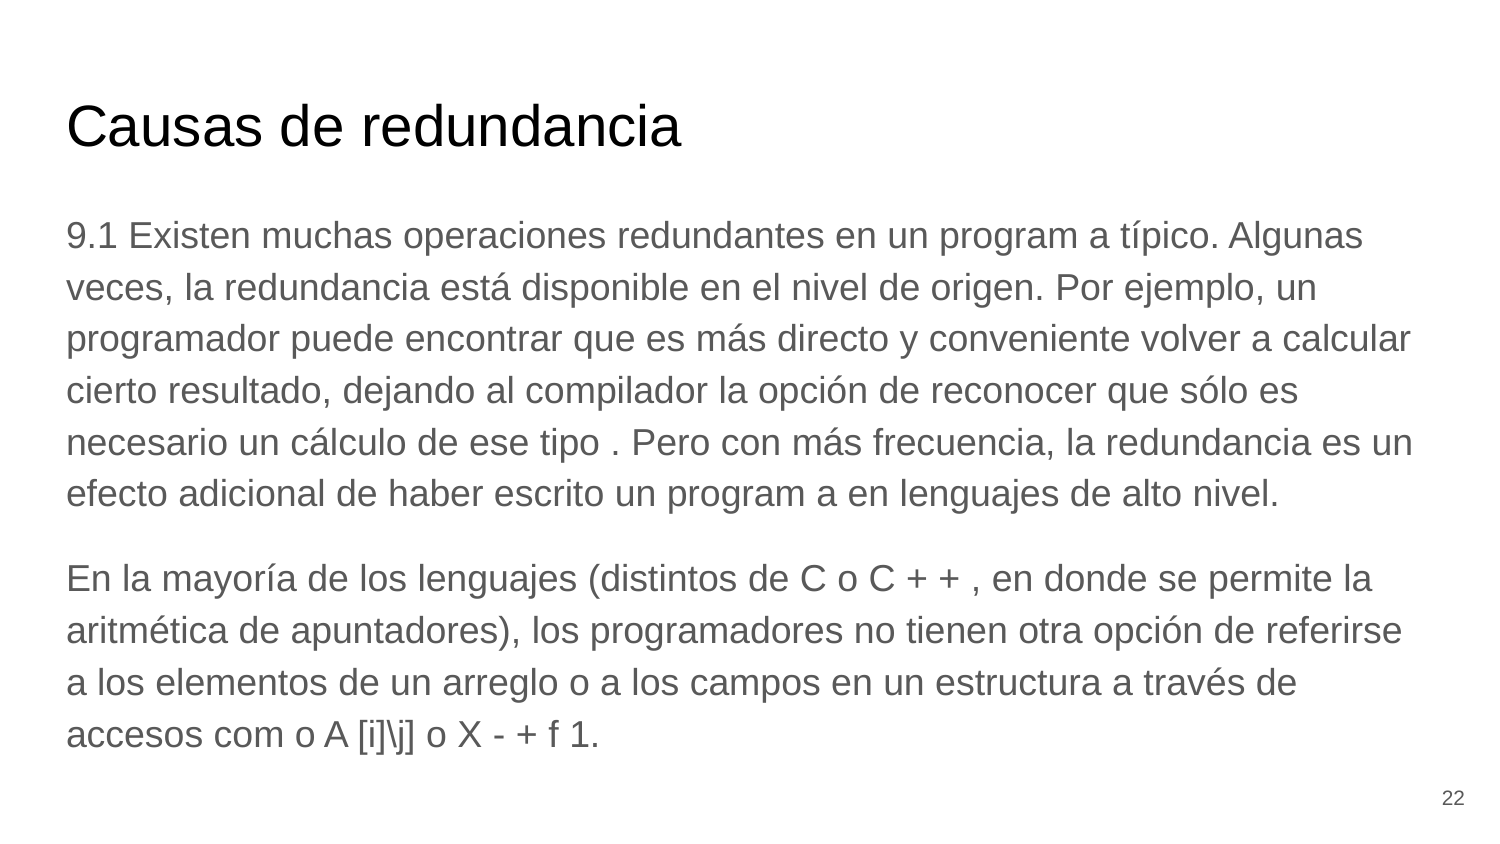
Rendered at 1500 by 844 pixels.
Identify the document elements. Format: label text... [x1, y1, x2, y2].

list 9.1 Existen muchas operaciones redundantes en un program a típico. Algunas veces, la redundancia está disponible en el nivel de origen. Por ejemplo, un programador puede encontrar que es más directo y conveniente volver a calcular cierto resultado, dejando al compilador la opción de reconocer que sólo es necesario un cálculo de ese tipo . Pero con más frecuencia, la redundancia es un efecto adicional de haber escrito un program a en lenguajes de alto nivel. En la mayoría de los lenguajes (distintos de C o C + + , en donde se permite la aritmética de apuntadores), los programadores no tienen otra opción de referirse a los elementos de un arreglo o a los campos en un estructura a través de accesos com o A [i]\j] o X - + f 1. [51, 189, 1449, 750]
title Causas de redundancia [51, 72, 1449, 167]
slide_number <number> [1389, 764, 1480, 830]
